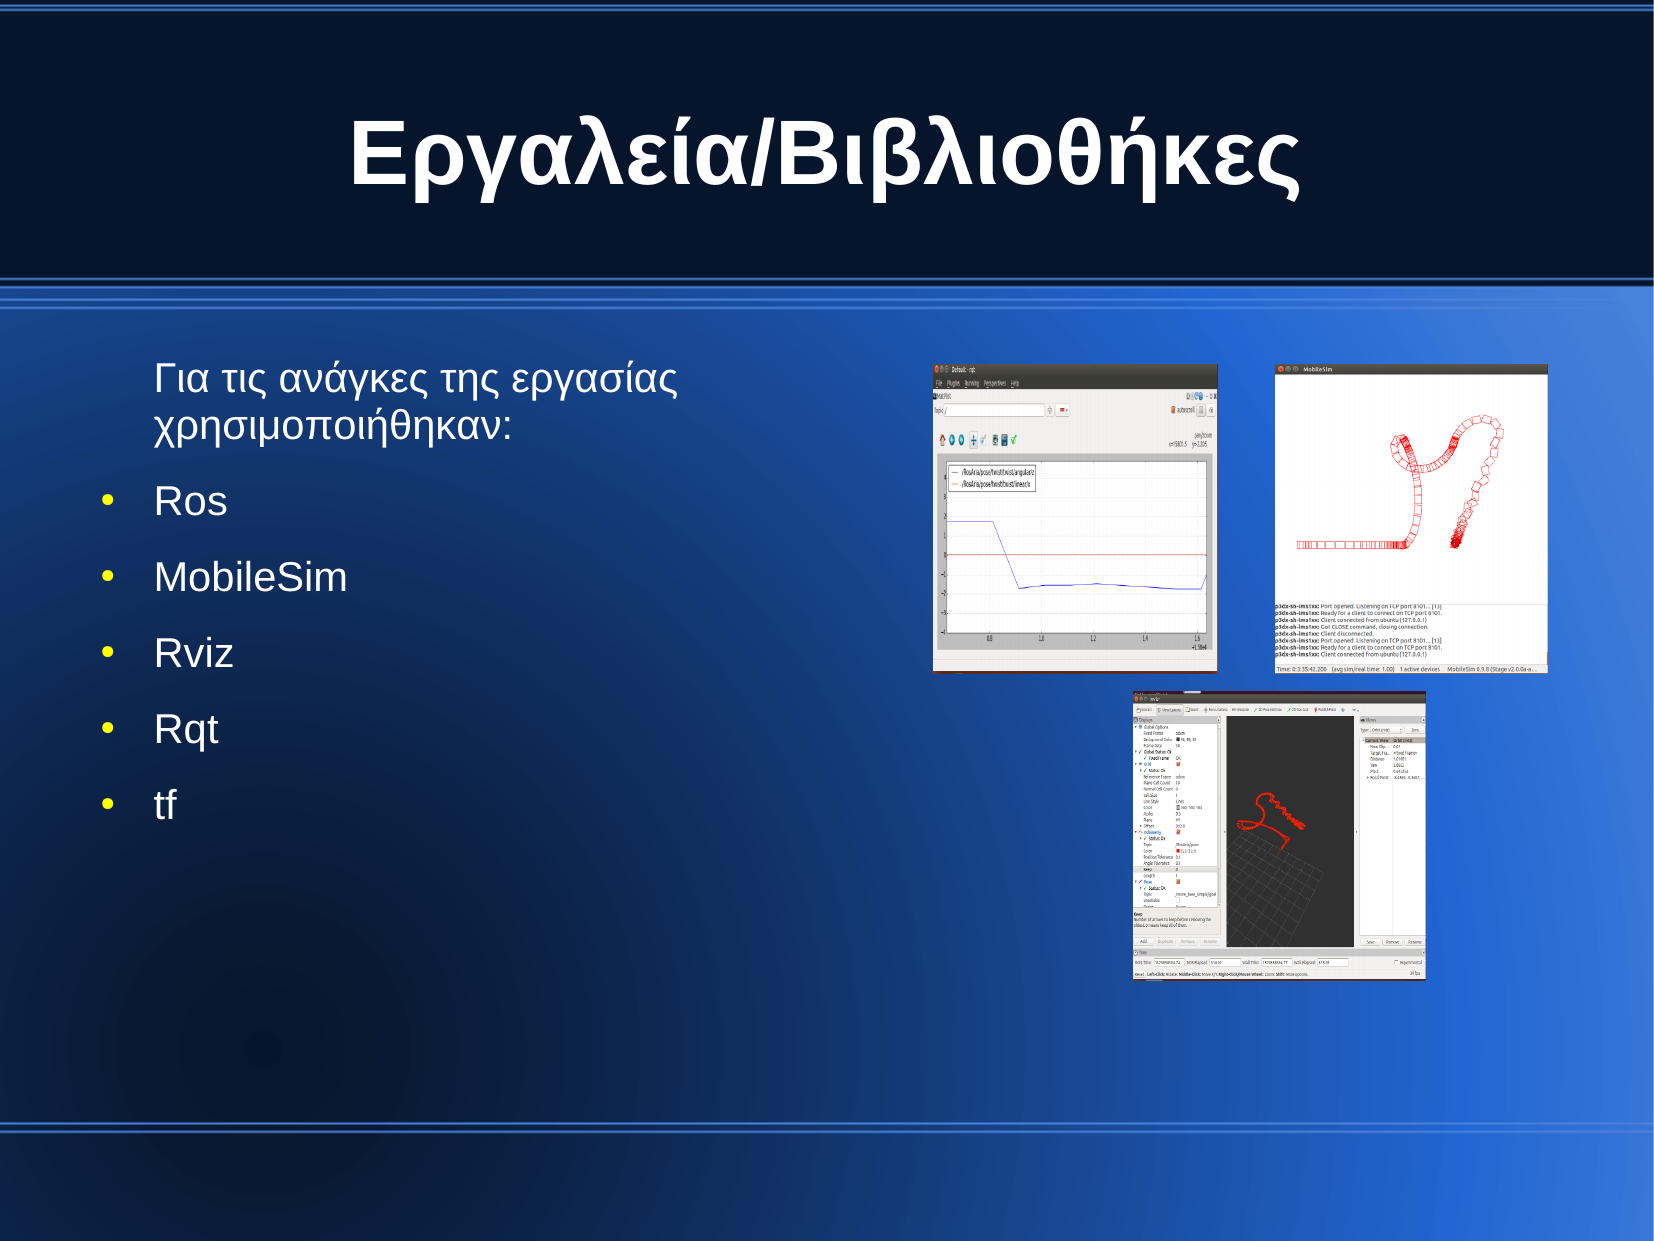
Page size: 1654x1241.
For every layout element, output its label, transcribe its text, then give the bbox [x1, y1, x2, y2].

list Για τις ανάγκες της εργασίας χρησιμοποιήθηκαν: Ros MobileSim Rviz Rqt tf [82, 355, 809, 1058]
picture [0, 0, 1654, 1241]
title Εργαλεία/Βιβλιοθήκες [82, 49, 1571, 257]
